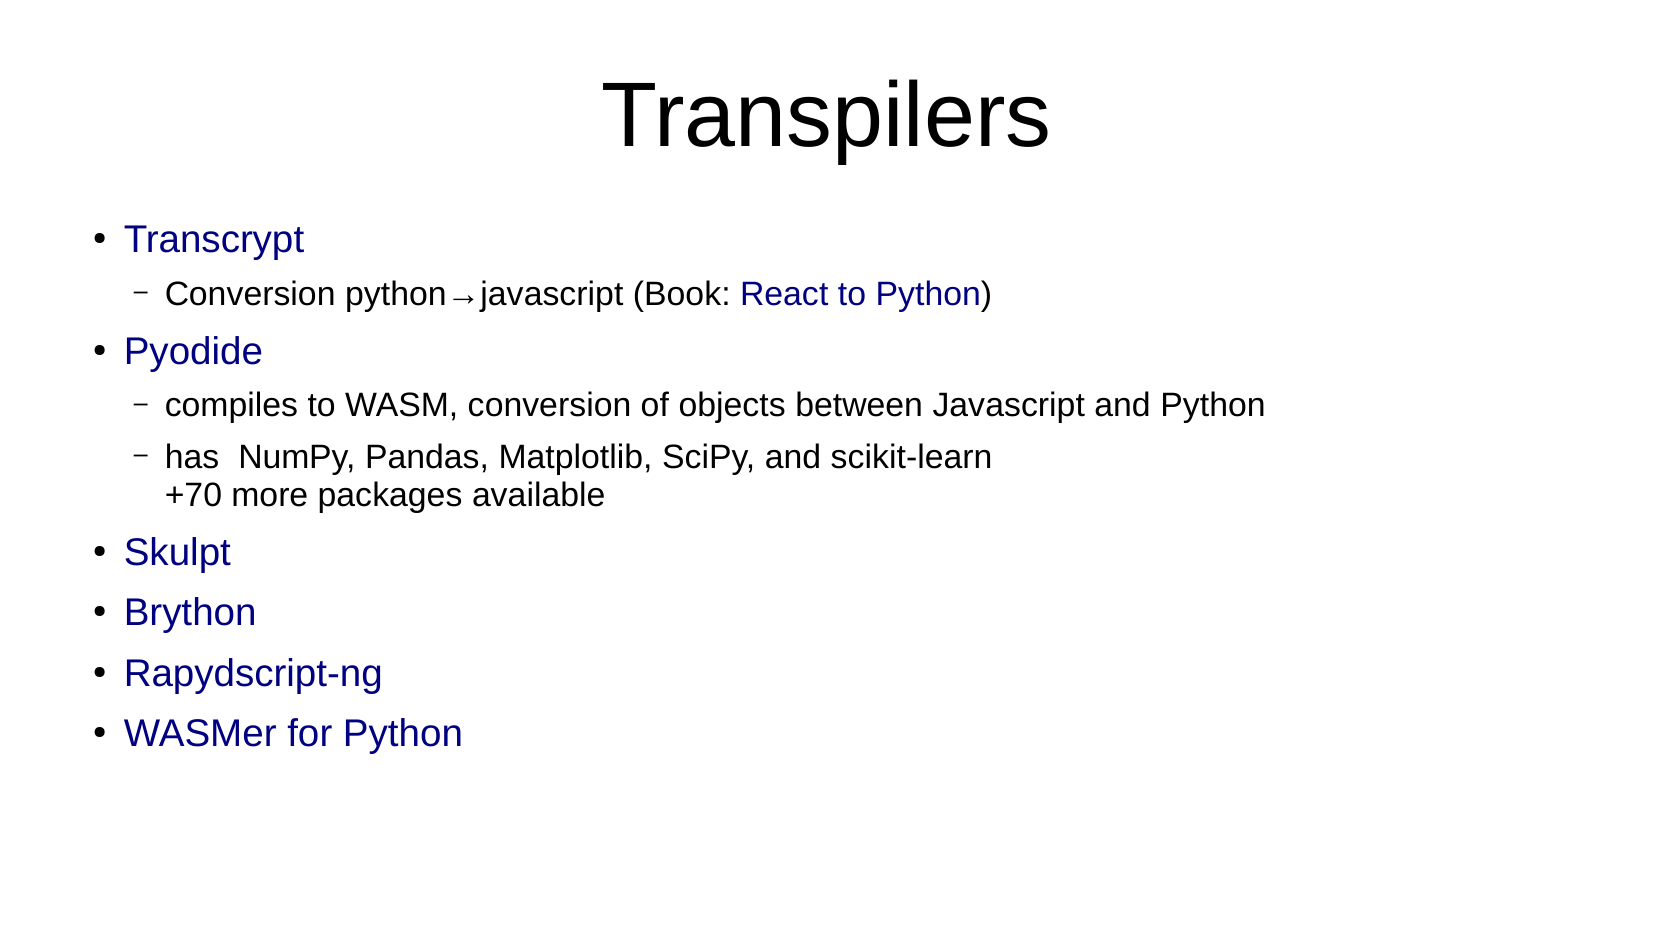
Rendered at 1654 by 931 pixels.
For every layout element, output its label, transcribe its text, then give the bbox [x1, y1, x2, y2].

list Transcrypt Conversion python→javascript (Book: React to Python) Pyodide compiles to WASM, conversion of objects between Javascript and Python has NumPy, Pandas, Matplotlib, SciPy, and scikit-learn +70 more packages available Skulpt Brython Rapydscript-ng WASMer for Python [82, 217, 1571, 758]
title Transpilers [82, 37, 1571, 193]
